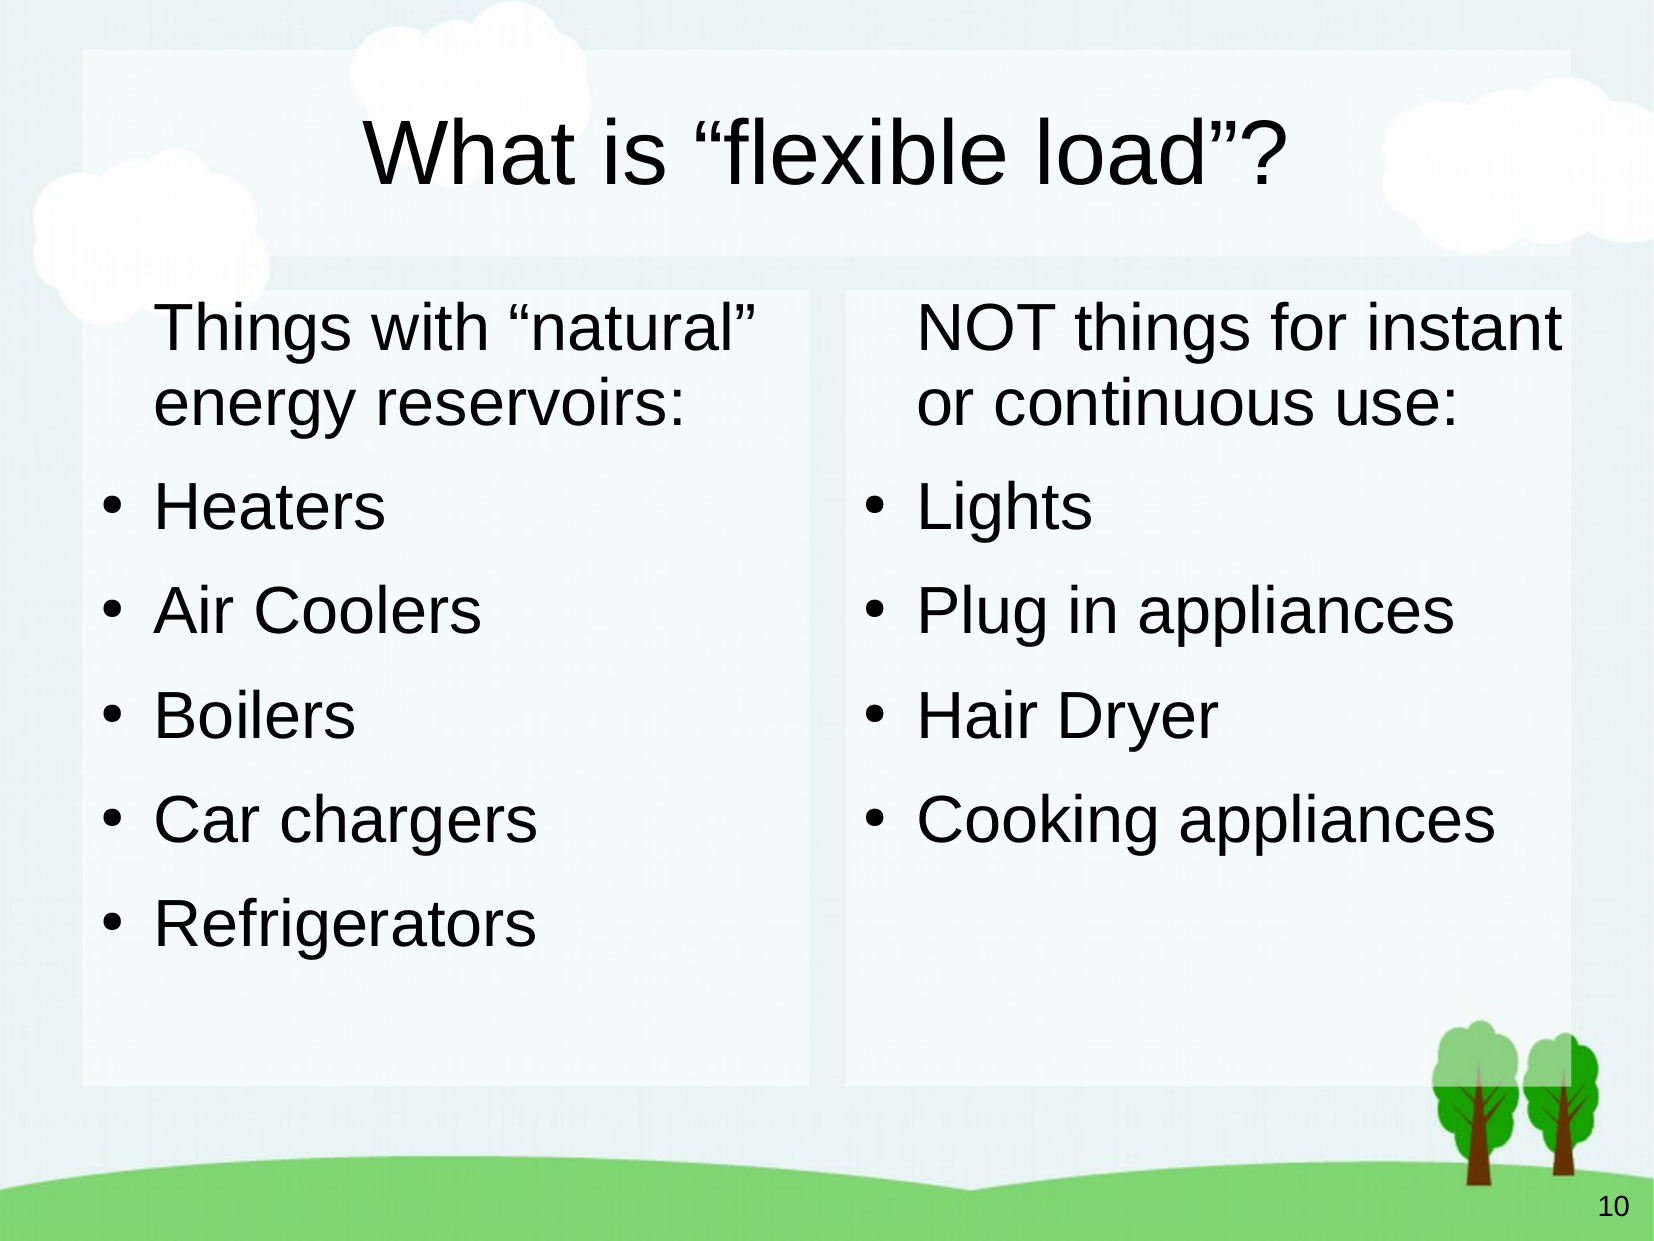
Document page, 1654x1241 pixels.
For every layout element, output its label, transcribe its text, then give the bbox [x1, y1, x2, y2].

list Things with “natural” energy reservoirs: Heaters Air Coolers Boilers Car chargers Refrigerators [82, 290, 809, 1087]
picture [0, 0, 1654, 1241]
list NOT things for instant or continuous use: Lights Plug in appliances Hair Dryer Cooking appliances [845, 290, 1572, 1087]
title What is “flexible load”? [82, 49, 1571, 257]
